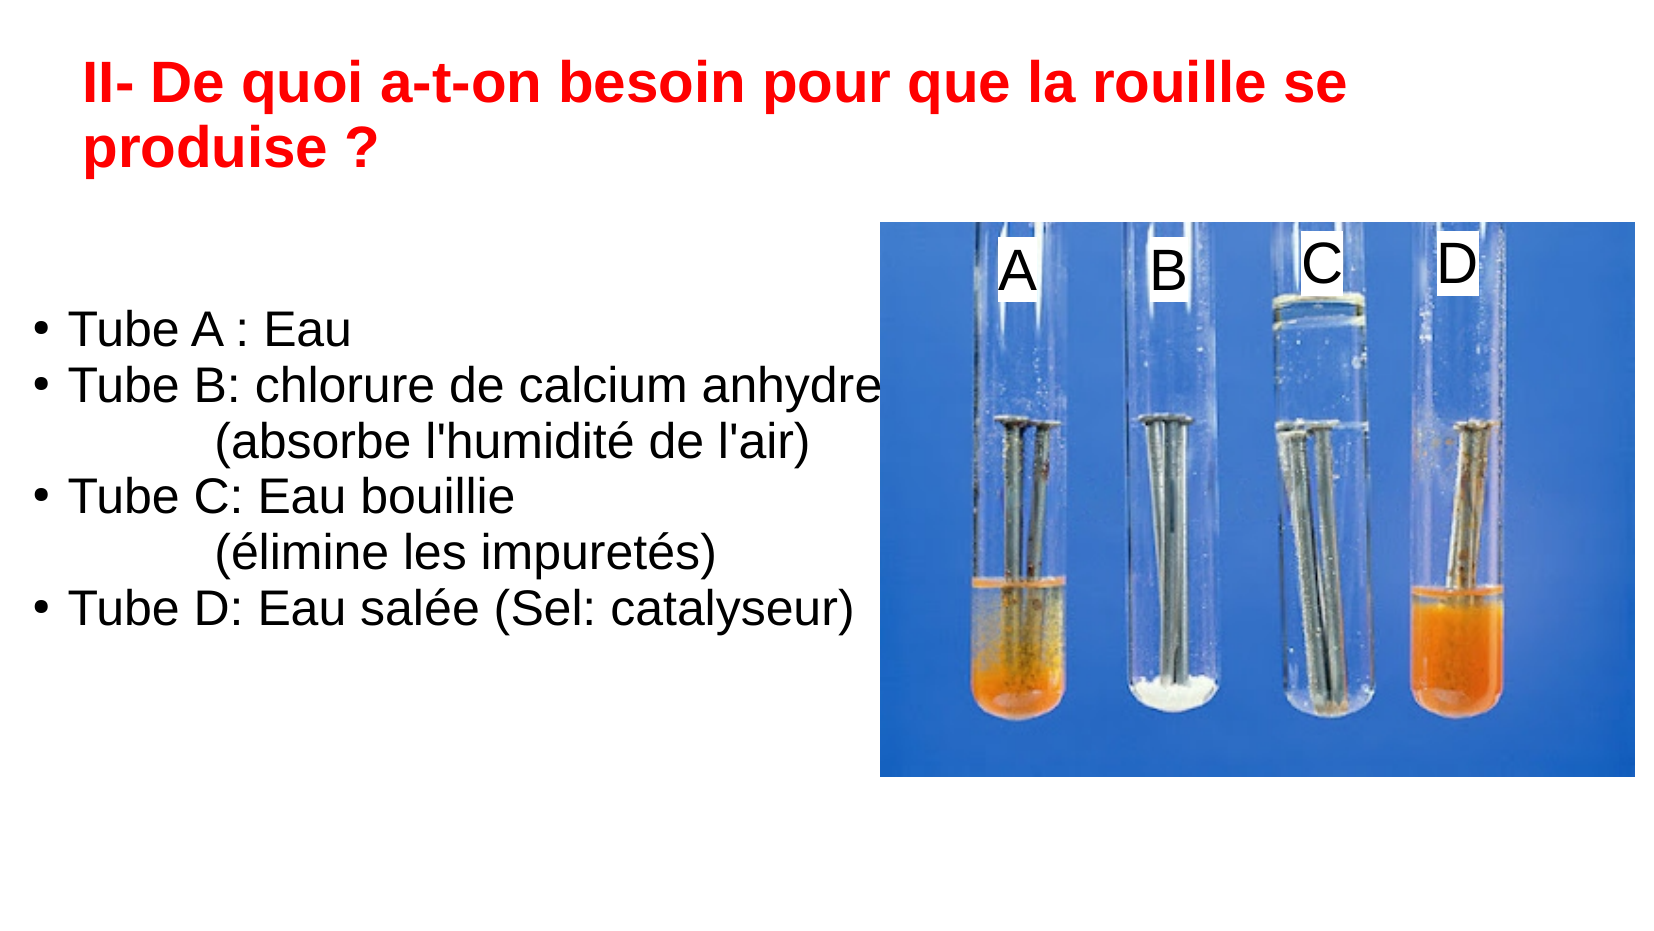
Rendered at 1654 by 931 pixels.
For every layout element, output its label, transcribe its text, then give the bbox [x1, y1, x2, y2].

text_box A [983, 229, 1052, 310]
text_box D [1422, 223, 1494, 304]
text_box B [1134, 229, 1204, 310]
title II- De quoi a-t-on besoin pour que la rouille se produise ? [82, 37, 1571, 193]
text_box Tube A : Eau Tube B: chlorure de calcium anhydre (absorbe l'humidité de l'air) Tube C: Eau bouillie (élimine les impuretés) Tube D: Eau salée (Sel: catalyseur) [17, 293, 912, 676]
text_box C [1286, 223, 1358, 304]
picture [880, 222, 1635, 778]
